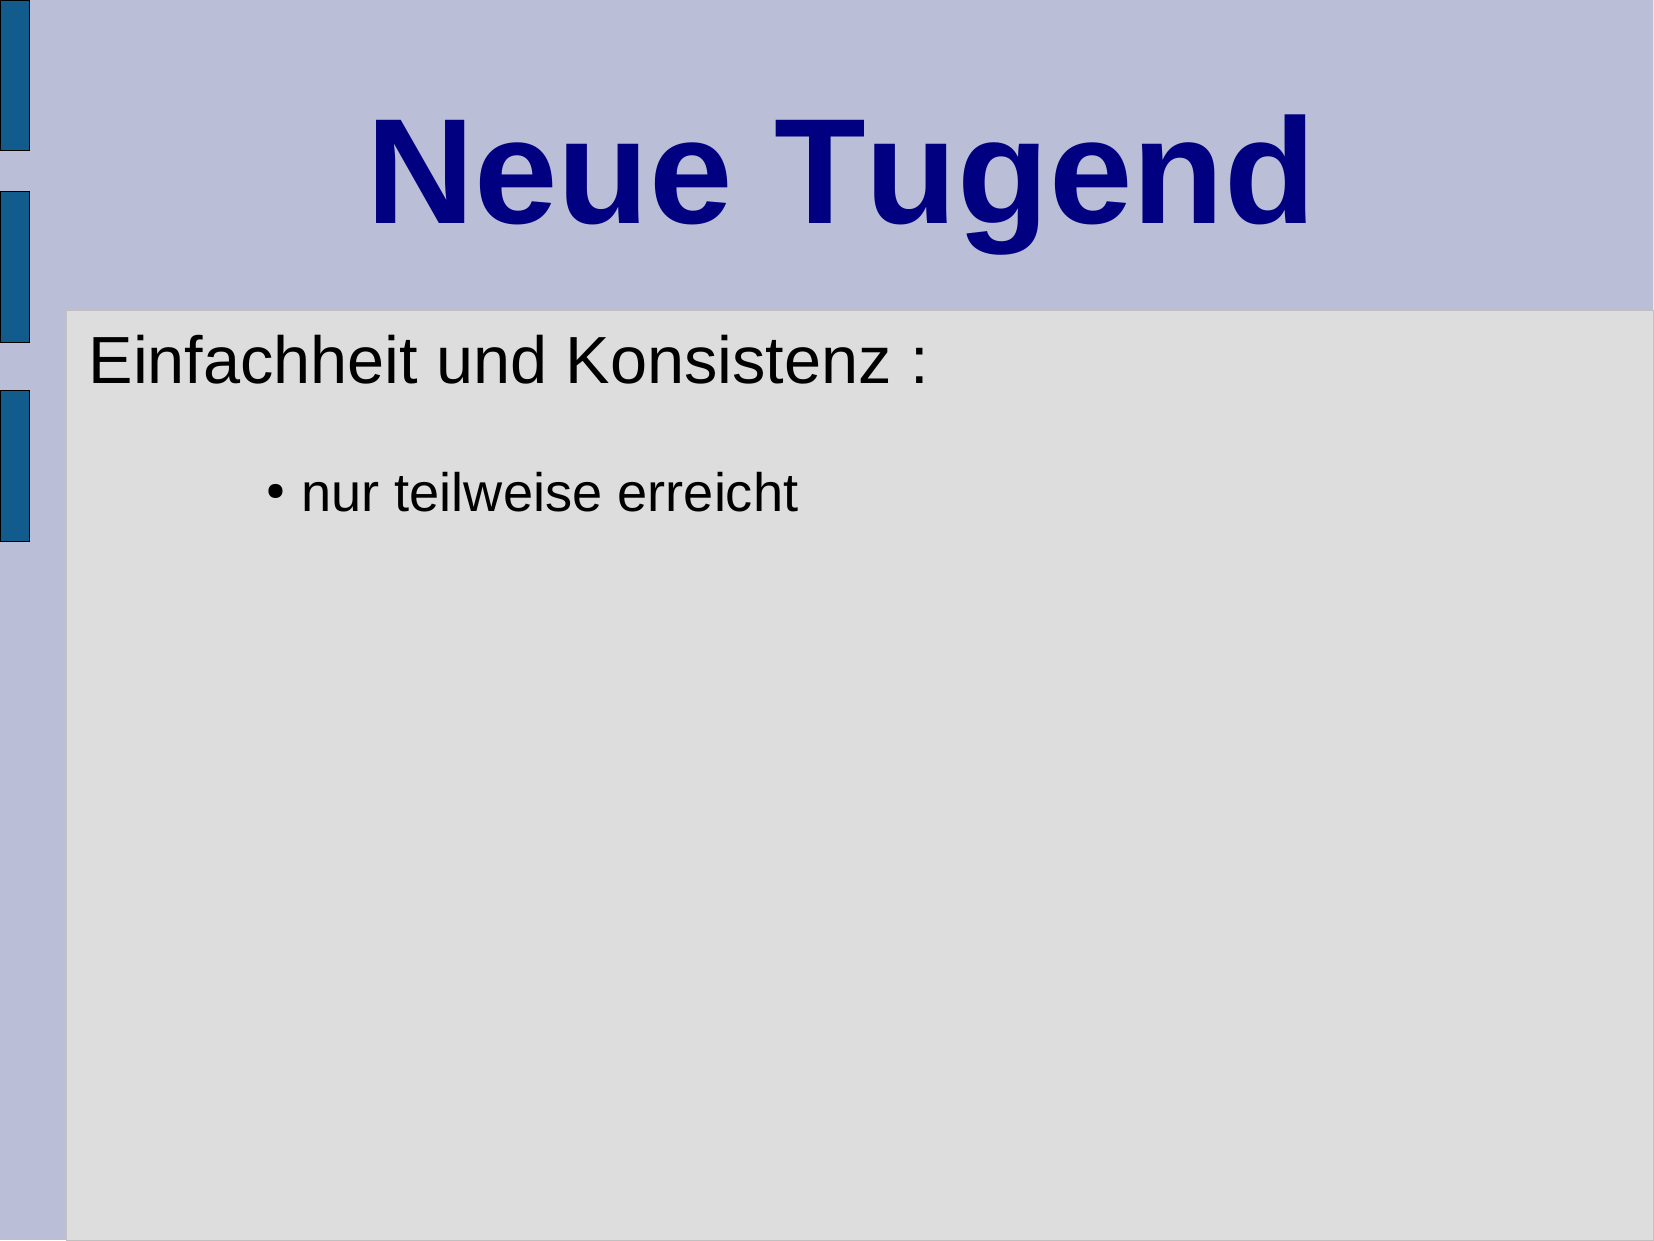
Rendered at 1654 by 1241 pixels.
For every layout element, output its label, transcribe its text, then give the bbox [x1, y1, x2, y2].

list Einfachheit und Konsistenz : nur teilweise erreicht [88, 322, 1501, 1032]
title Neue Tugend [88, 68, 1595, 276]
